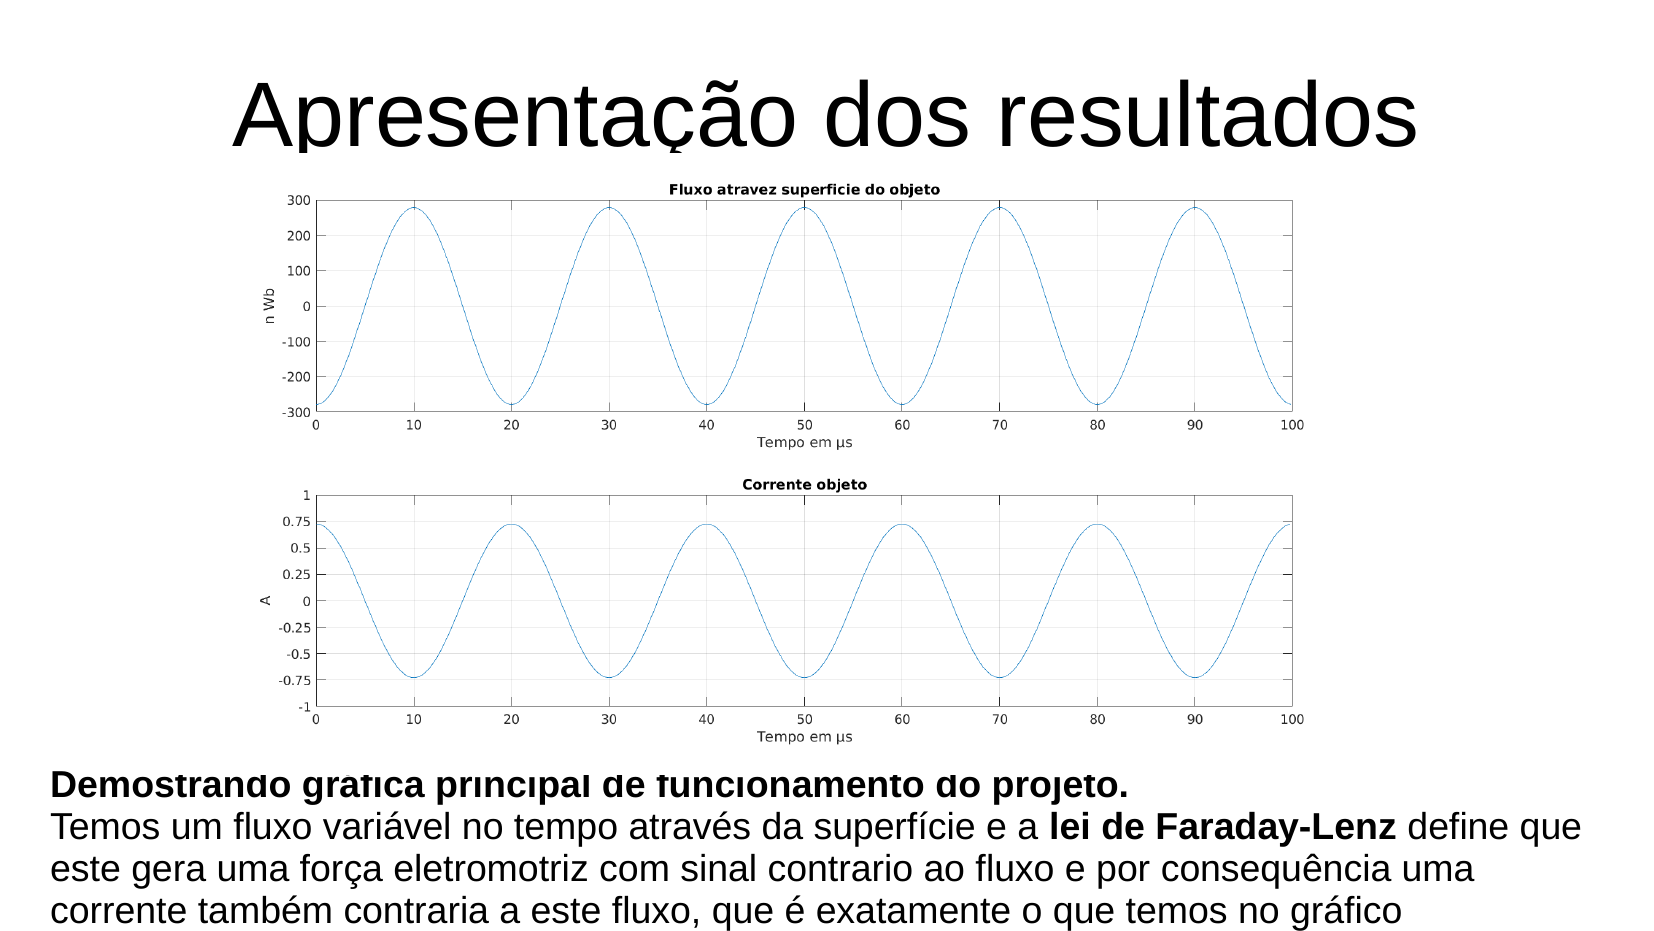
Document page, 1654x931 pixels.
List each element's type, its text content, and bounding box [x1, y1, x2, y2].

picture [152, 153, 1412, 776]
text_box Demostrando gráfica principal de funcionamento do projeto. Temos um fluxo variável no tempo através da superfície e a lei de Faraday-Lenz define que este gera uma força eletromotriz com sinal contrario ao fluxo e por consequência uma corrente também contraria a este fluxo, que é exatamente o que temos no gráfico [35, 755, 1607, 931]
title Apresentação dos resultados [82, 12, 1571, 218]
